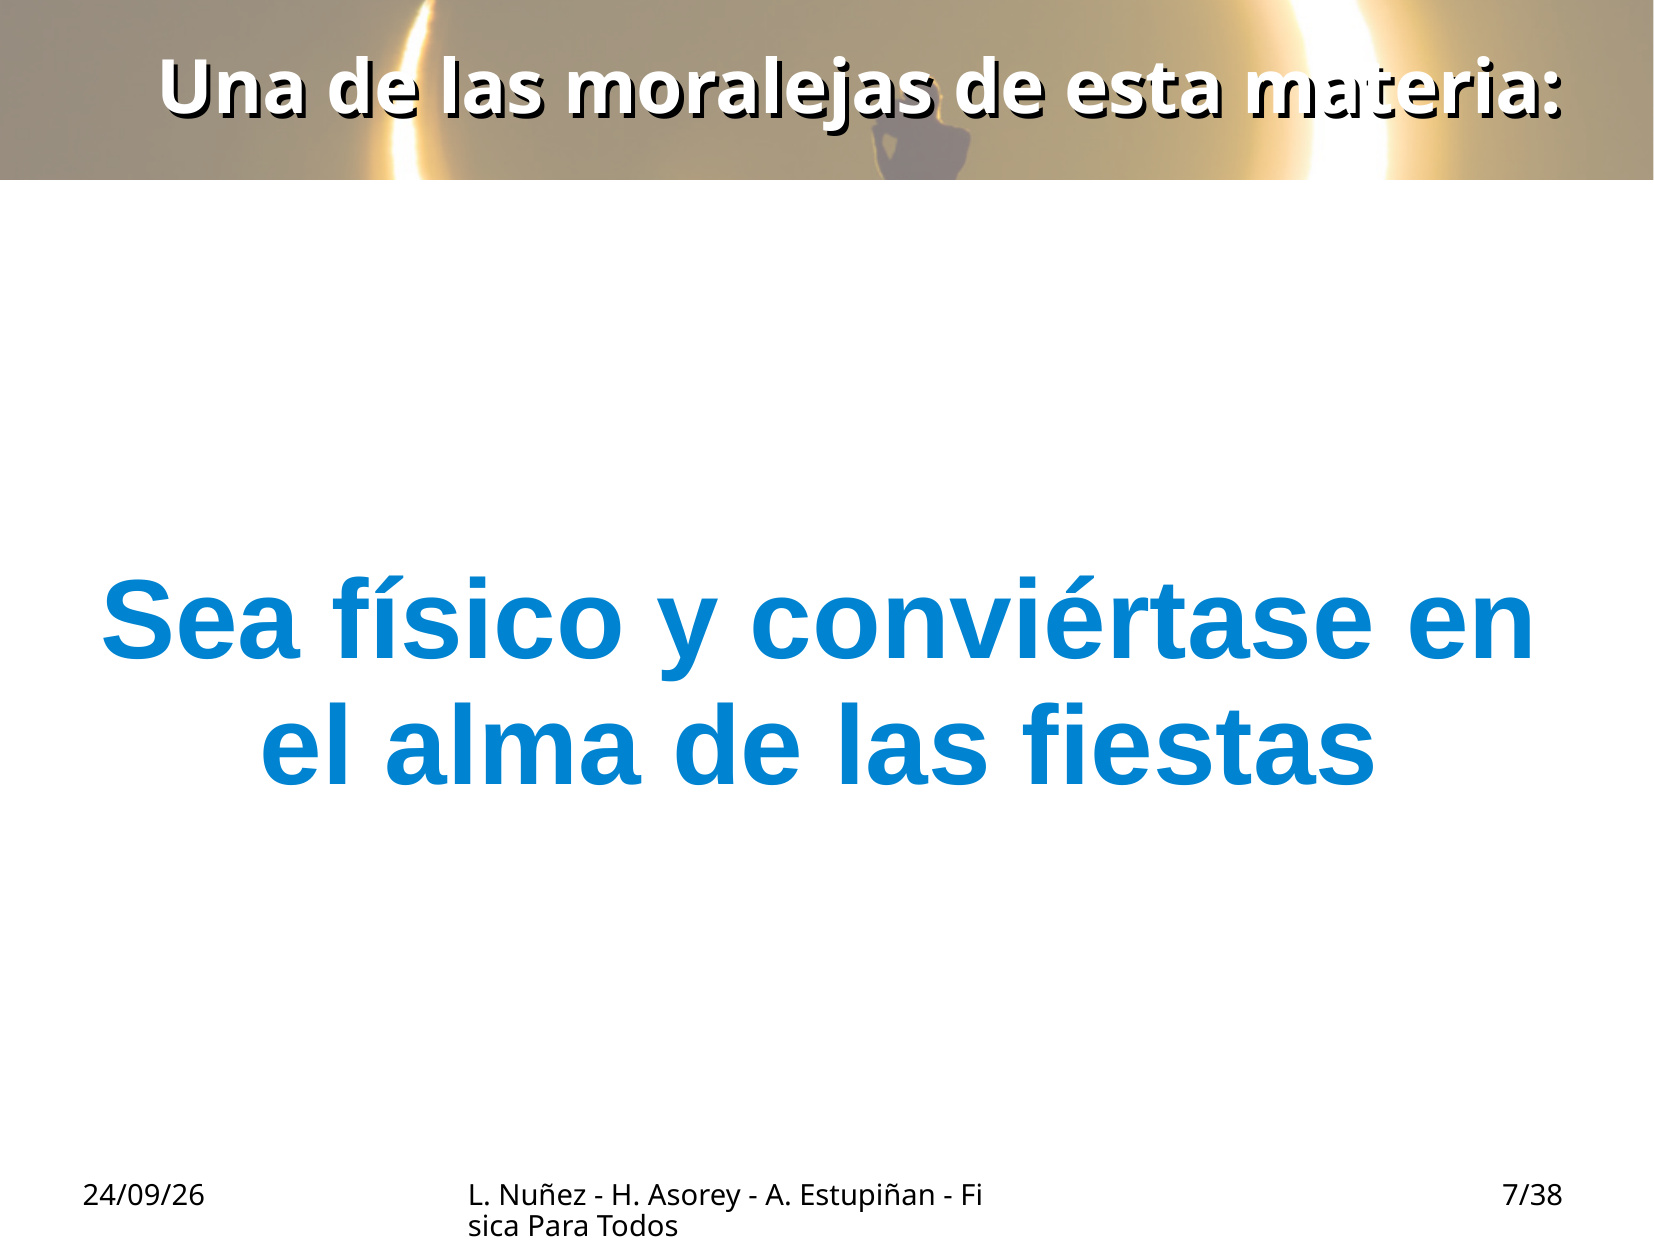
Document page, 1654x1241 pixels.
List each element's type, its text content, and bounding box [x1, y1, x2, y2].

title Una de las moralejas de esta materia: [75, 19, 1564, 151]
picture [0, 0, 1654, 180]
subtitle Sea físico y conviértase en el alma de las fiestas [75, 225, 1564, 1140]
